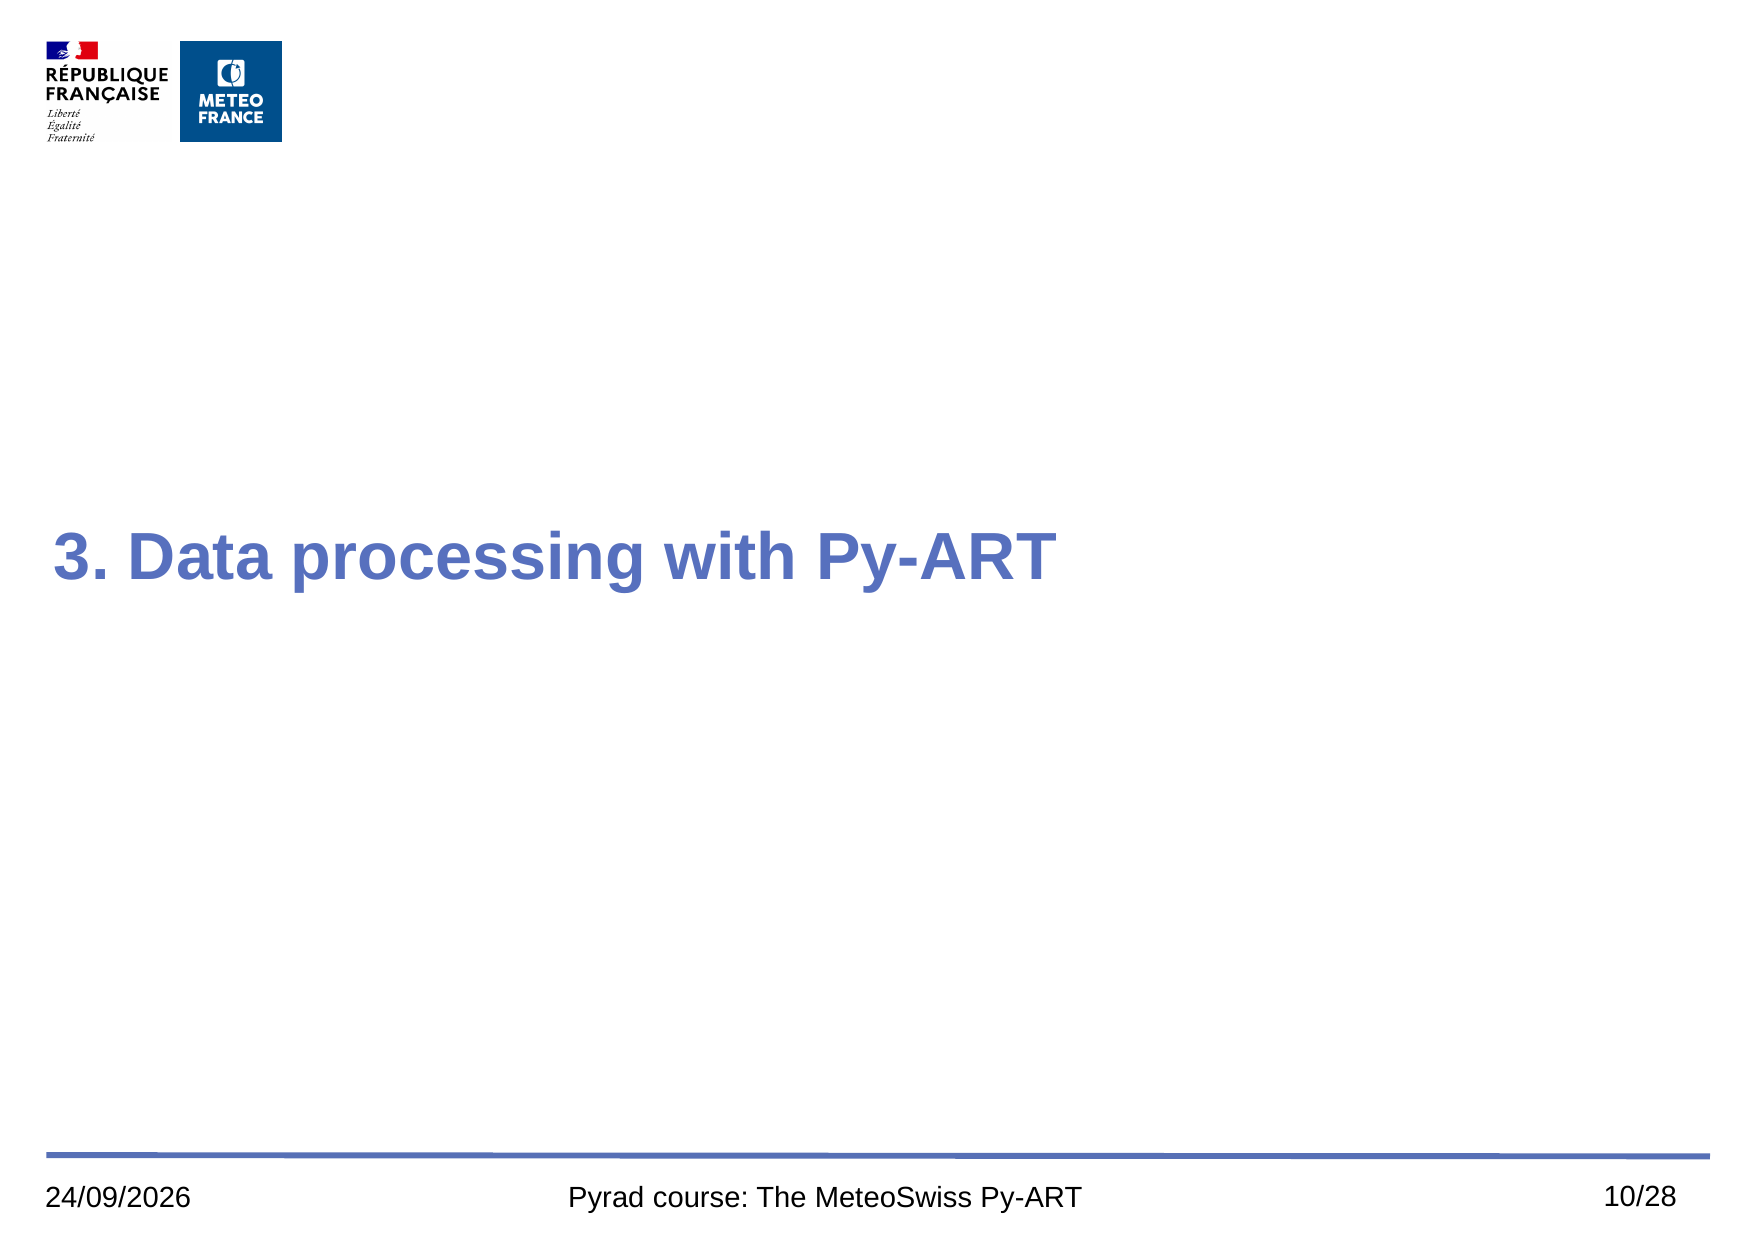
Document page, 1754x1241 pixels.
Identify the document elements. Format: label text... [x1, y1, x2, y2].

picture [46, 41, 172, 142]
subtitle 3. Data processing with Py-ART [53, 321, 1440, 791]
picture [180, 41, 282, 142]
